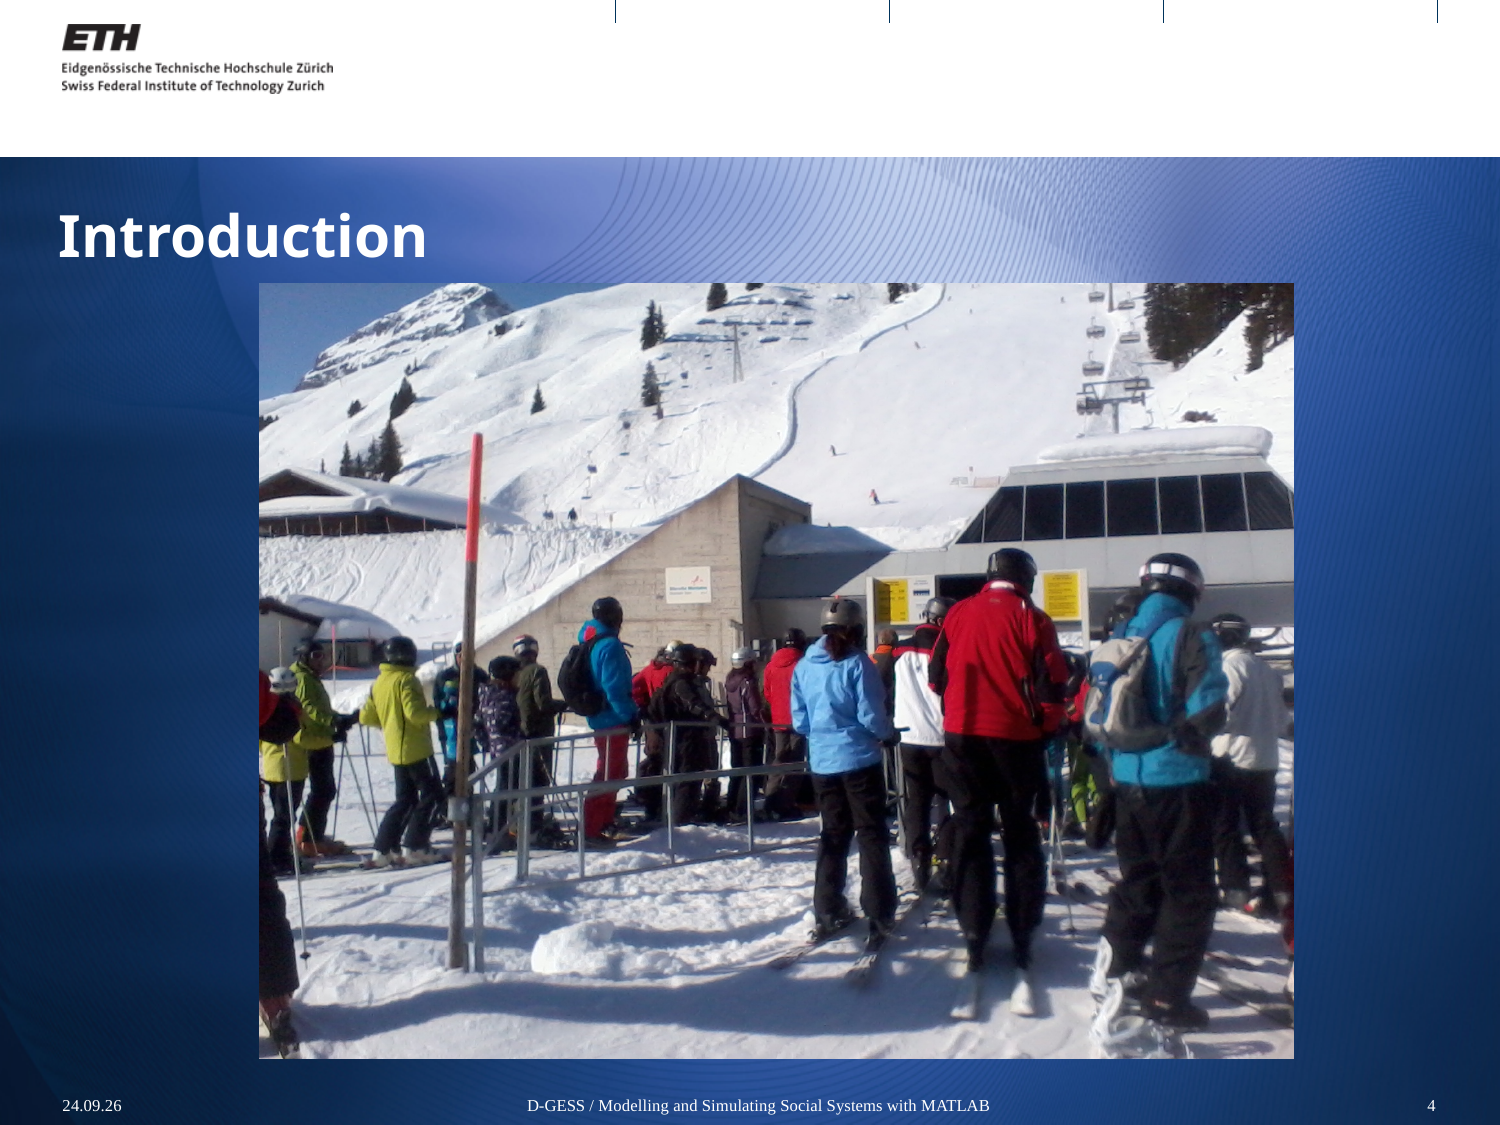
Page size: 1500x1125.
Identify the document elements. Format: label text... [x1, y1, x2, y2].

picture [62, 24, 333, 94]
picture [0, 157, 1500, 1125]
title Introduction [59, 194, 1409, 383]
